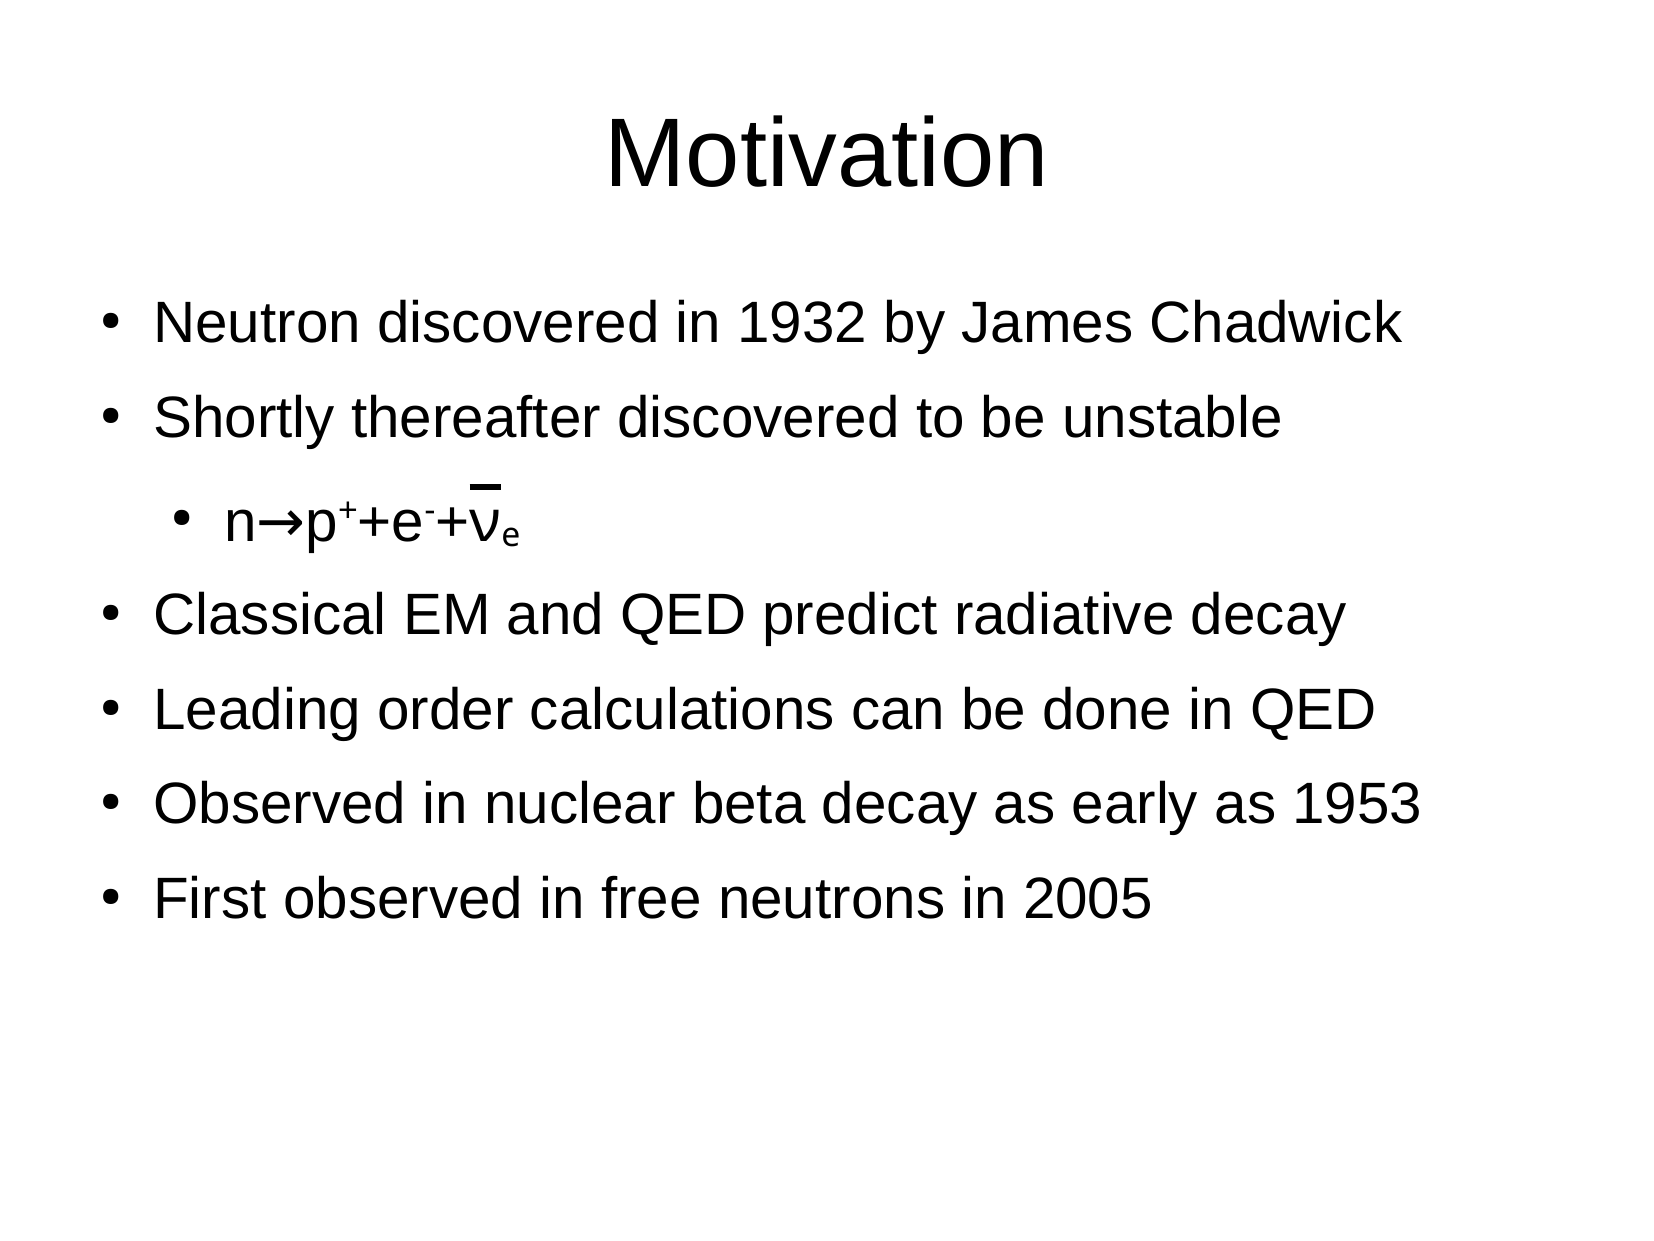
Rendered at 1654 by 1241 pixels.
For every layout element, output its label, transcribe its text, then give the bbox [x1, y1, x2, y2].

list Neutron discovered in 1932 by James Chadwick Shortly thereafter discovered to be unstable n→p++e-+νe Classical EM and QED predict radiative decay Leading order calculations can be done in QED Observed in nuclear beta decay as early as 1953 First observed in free neutrons in 2005 [82, 290, 1571, 1010]
title Motivation [82, 49, 1571, 257]
